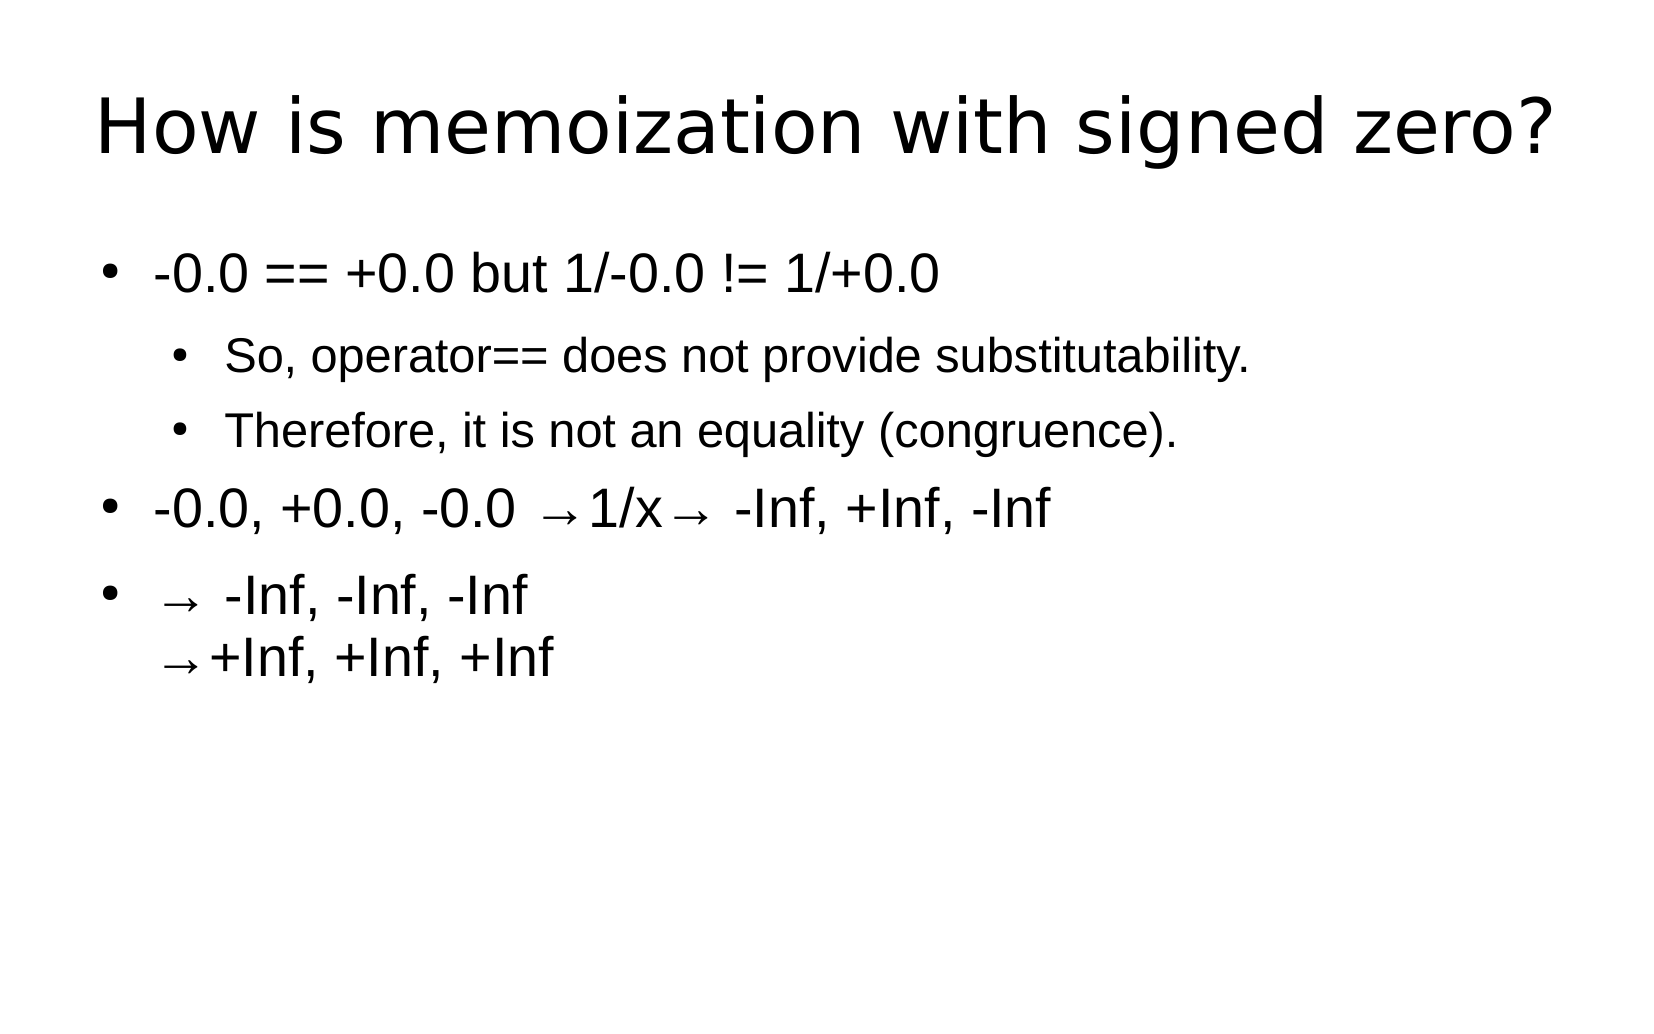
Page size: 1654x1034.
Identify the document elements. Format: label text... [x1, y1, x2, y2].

list -0.0 == +0.0 but 1/-0.0 != 1/+0.0 So, operator== does not provide substitutability. Therefore, it is not an equality (congruence). -0.0, +0.0, -0.0 →1/x→ -Inf, +Inf, -Inf → -Inf, -Inf, -Inf →+Inf, +Inf, +Inf [82, 241, 1571, 842]
title How is memoization with signed zero? [82, 41, 1571, 214]
